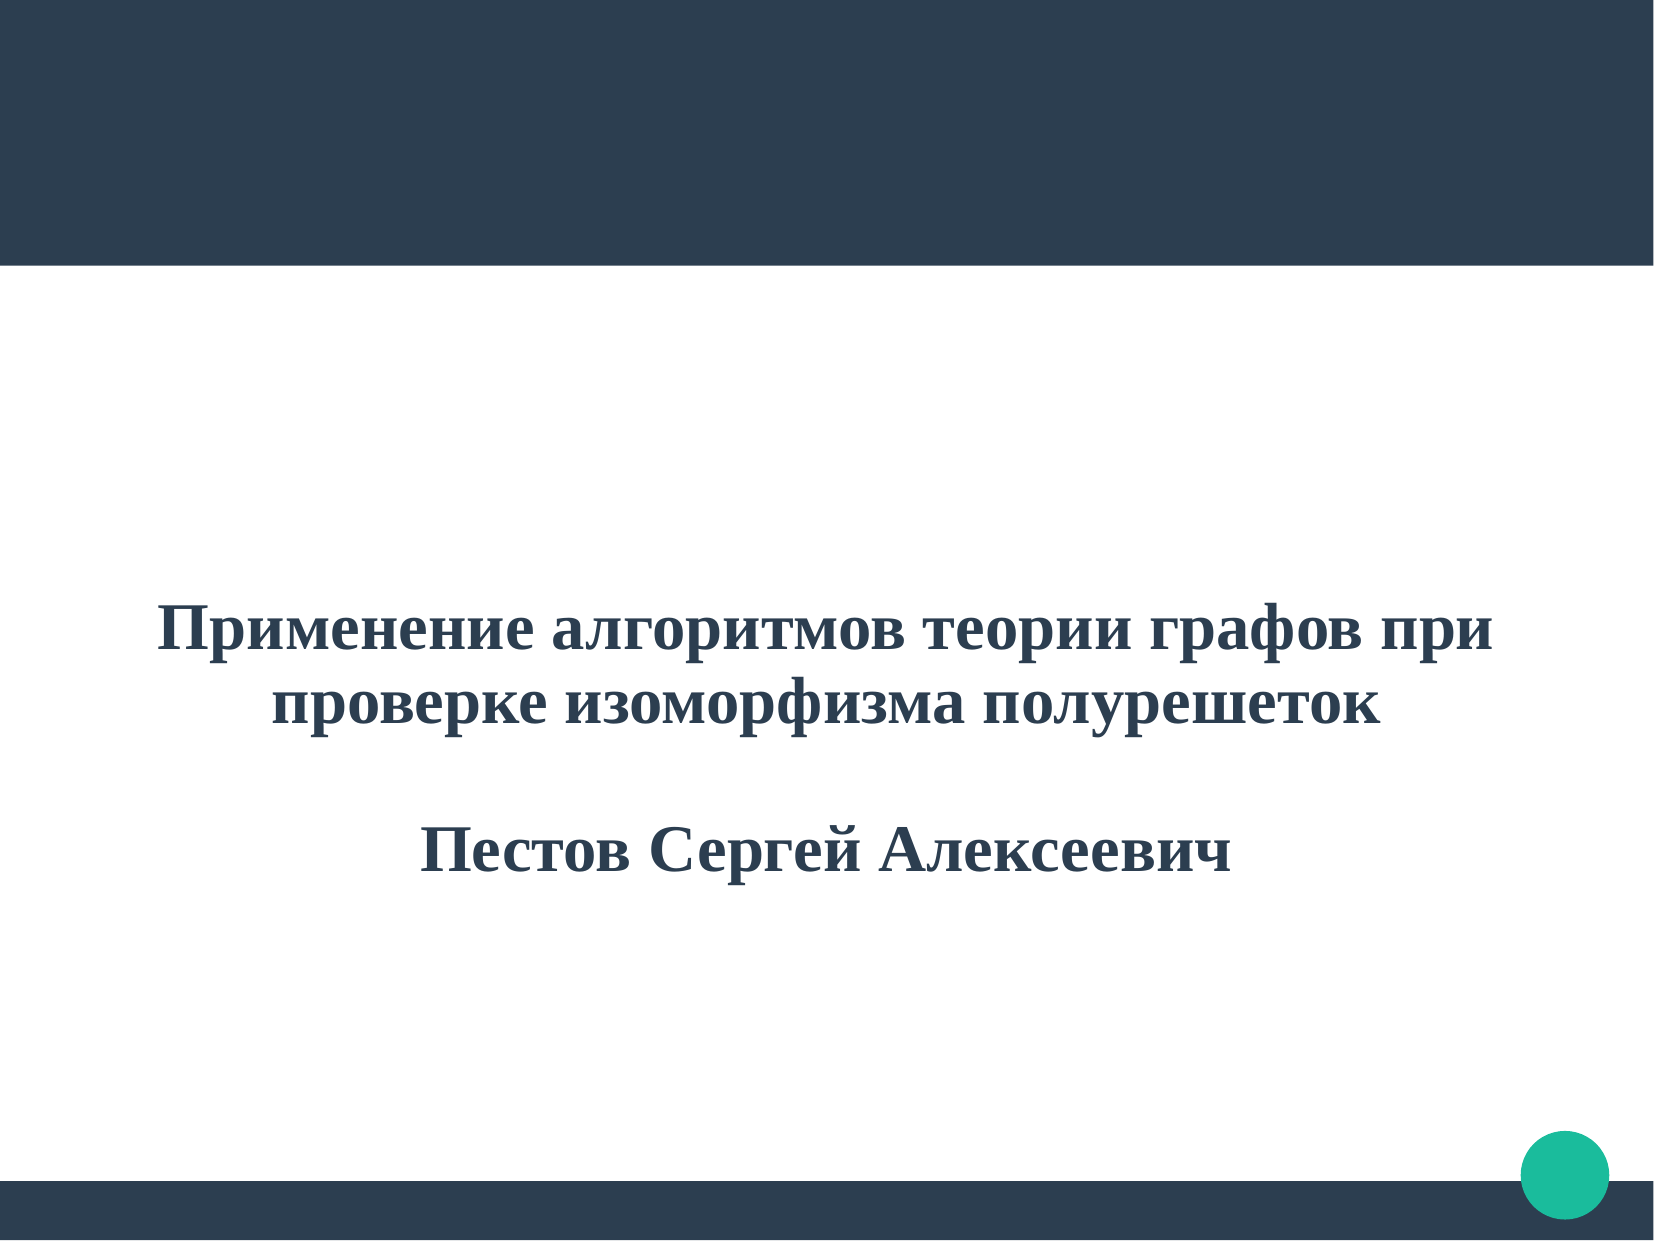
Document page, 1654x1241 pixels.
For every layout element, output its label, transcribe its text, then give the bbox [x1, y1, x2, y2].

subtitle Применение алгоритмов теории графов при проверке изоморфизма полурешеток Пестов Сергей Алексеевич [59, 324, 1595, 1152]
